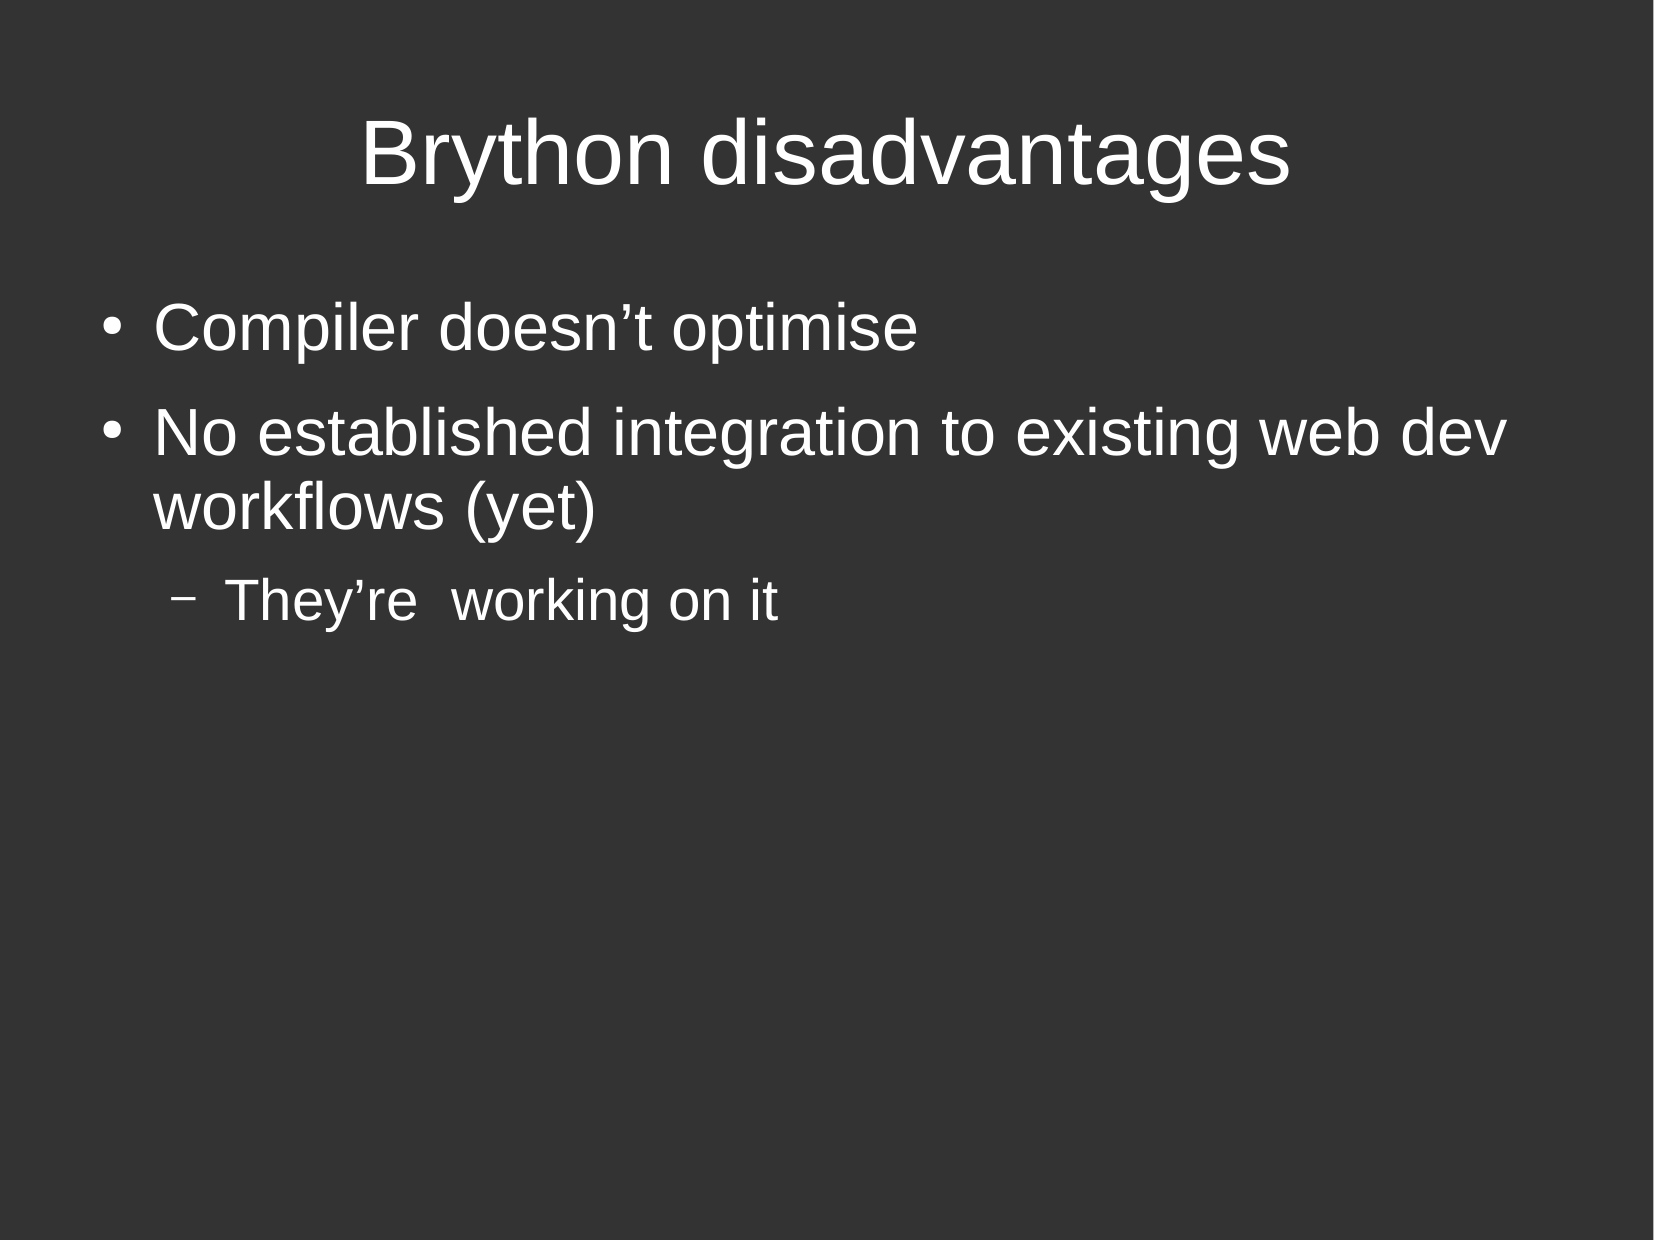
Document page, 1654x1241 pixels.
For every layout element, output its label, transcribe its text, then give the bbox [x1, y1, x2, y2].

title Brython disadvantages [82, 49, 1571, 257]
list Compiler doesn’t optimise No established integration to existing web dev workflows (yet) They’re working on it [82, 290, 1571, 1010]
